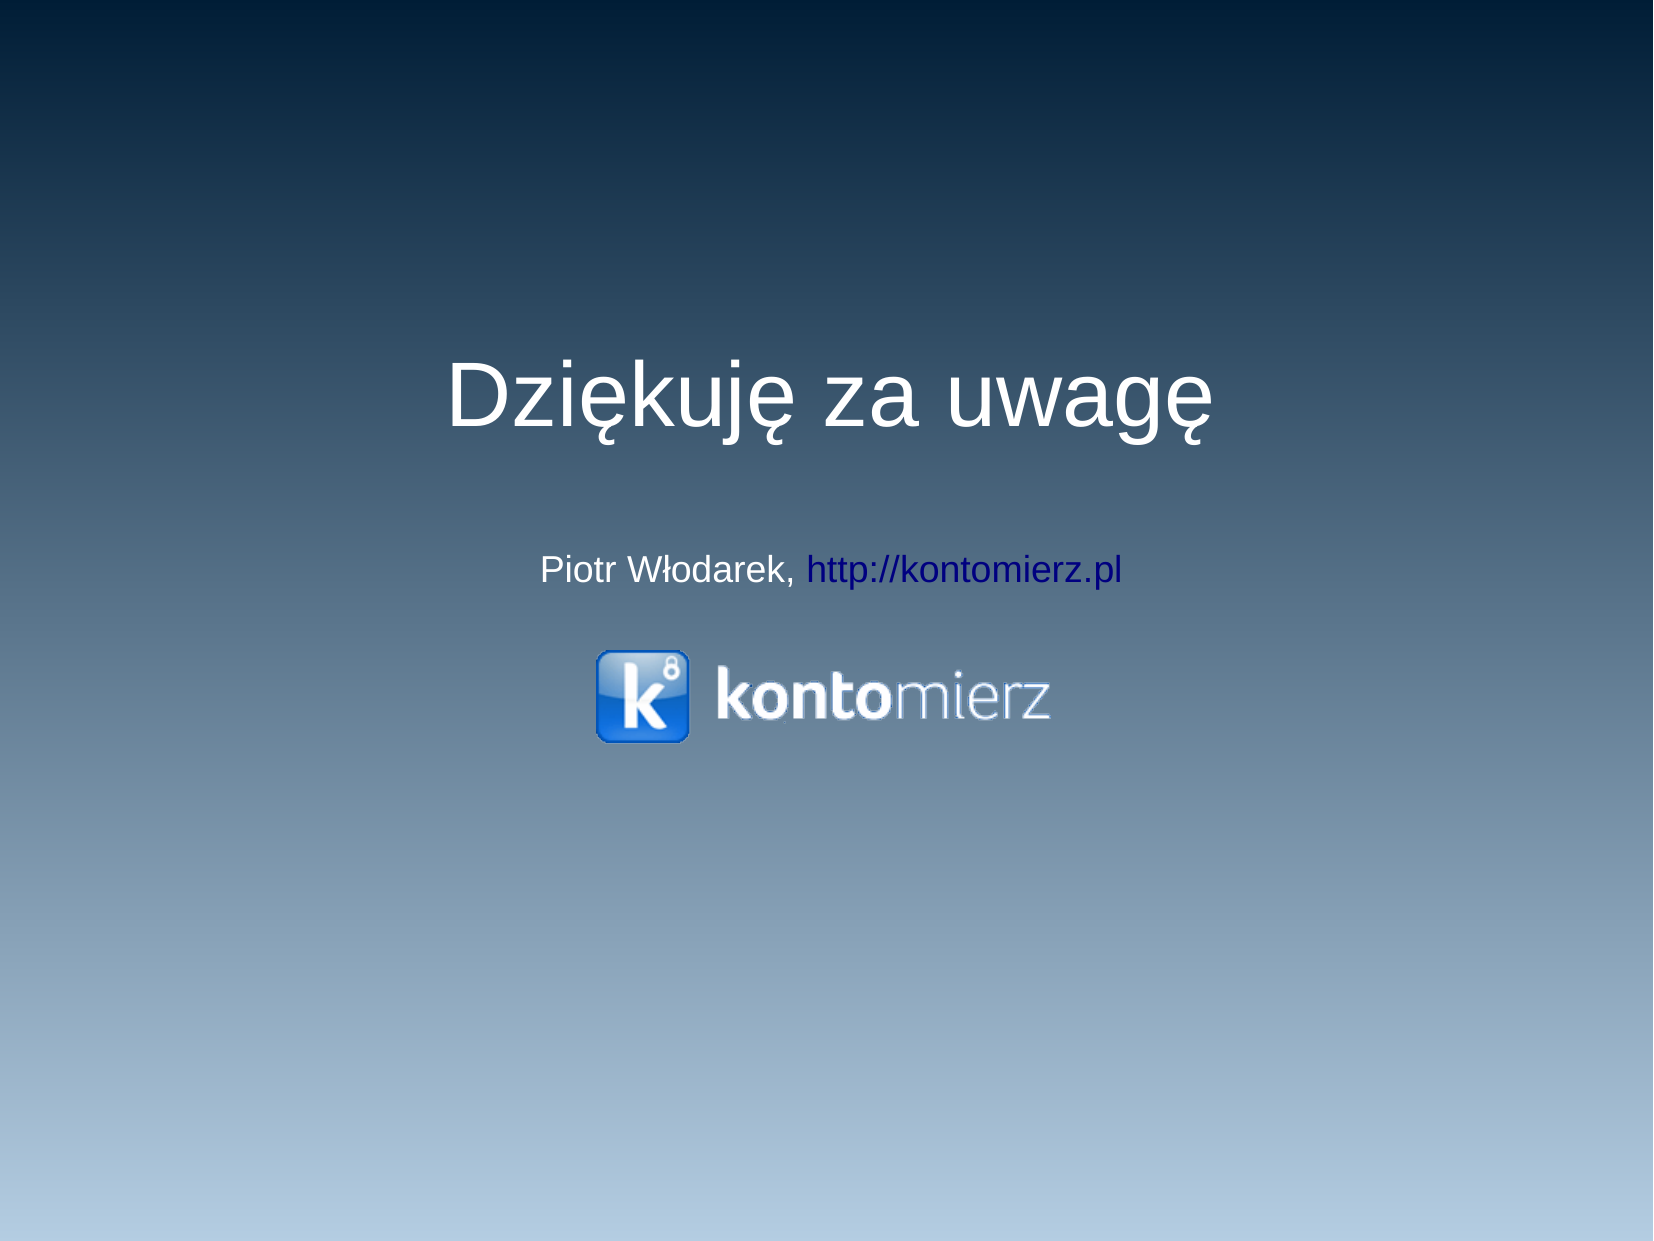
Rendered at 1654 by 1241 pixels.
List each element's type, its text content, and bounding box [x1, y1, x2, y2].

title Dziękuję za uwagę Piotr Włodarek, http://kontomierz.pl [87, 343, 1576, 675]
picture [596, 650, 1051, 751]
